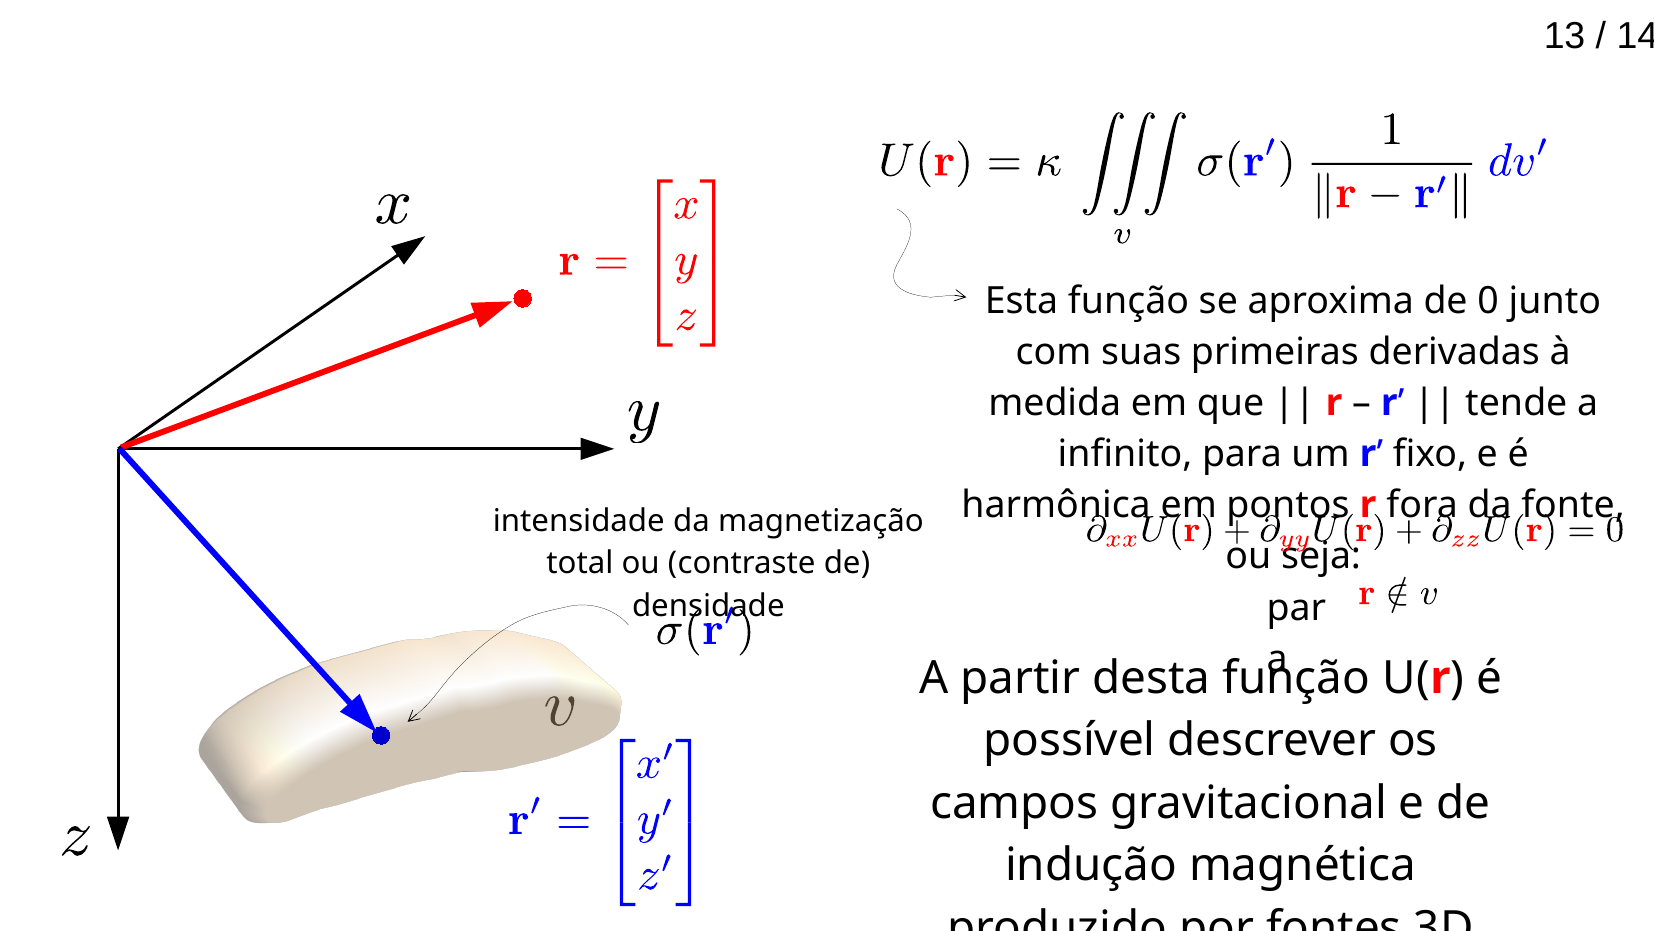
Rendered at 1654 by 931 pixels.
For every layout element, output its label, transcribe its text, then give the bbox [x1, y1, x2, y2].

picture [505, 737, 709, 908]
text_box para [1251, 572, 1357, 629]
text_box intensidade da magnetização total ou (contraste de) densidade [466, 490, 951, 609]
text_box A partir desta função U(r) é possível descrever os campos gravitacional e de indução magnética produzido por fontes 3D [879, 636, 1542, 903]
picture [556, 177, 733, 349]
text_box Esta função se aproxima de 0 junto com suas primeiras derivadas à medida em que || r – r’ || tende a infinito, para um r’ fixo, e é harmônica em pontos r fora da fonte, ou seja: [944, 265, 1642, 373]
picture [626, 401, 662, 443]
picture [734, 609, 742, 614]
picture [1357, 575, 1441, 615]
picture [1085, 513, 1625, 552]
picture [716, 609, 725, 614]
text_box [513, 289, 532, 308]
text_box <number> / 148 [1420, 0, 1654, 71]
picture [878, 112, 1548, 244]
picture [59, 826, 93, 856]
picture [655, 609, 755, 656]
text_box [372, 726, 390, 745]
picture [374, 194, 413, 224]
